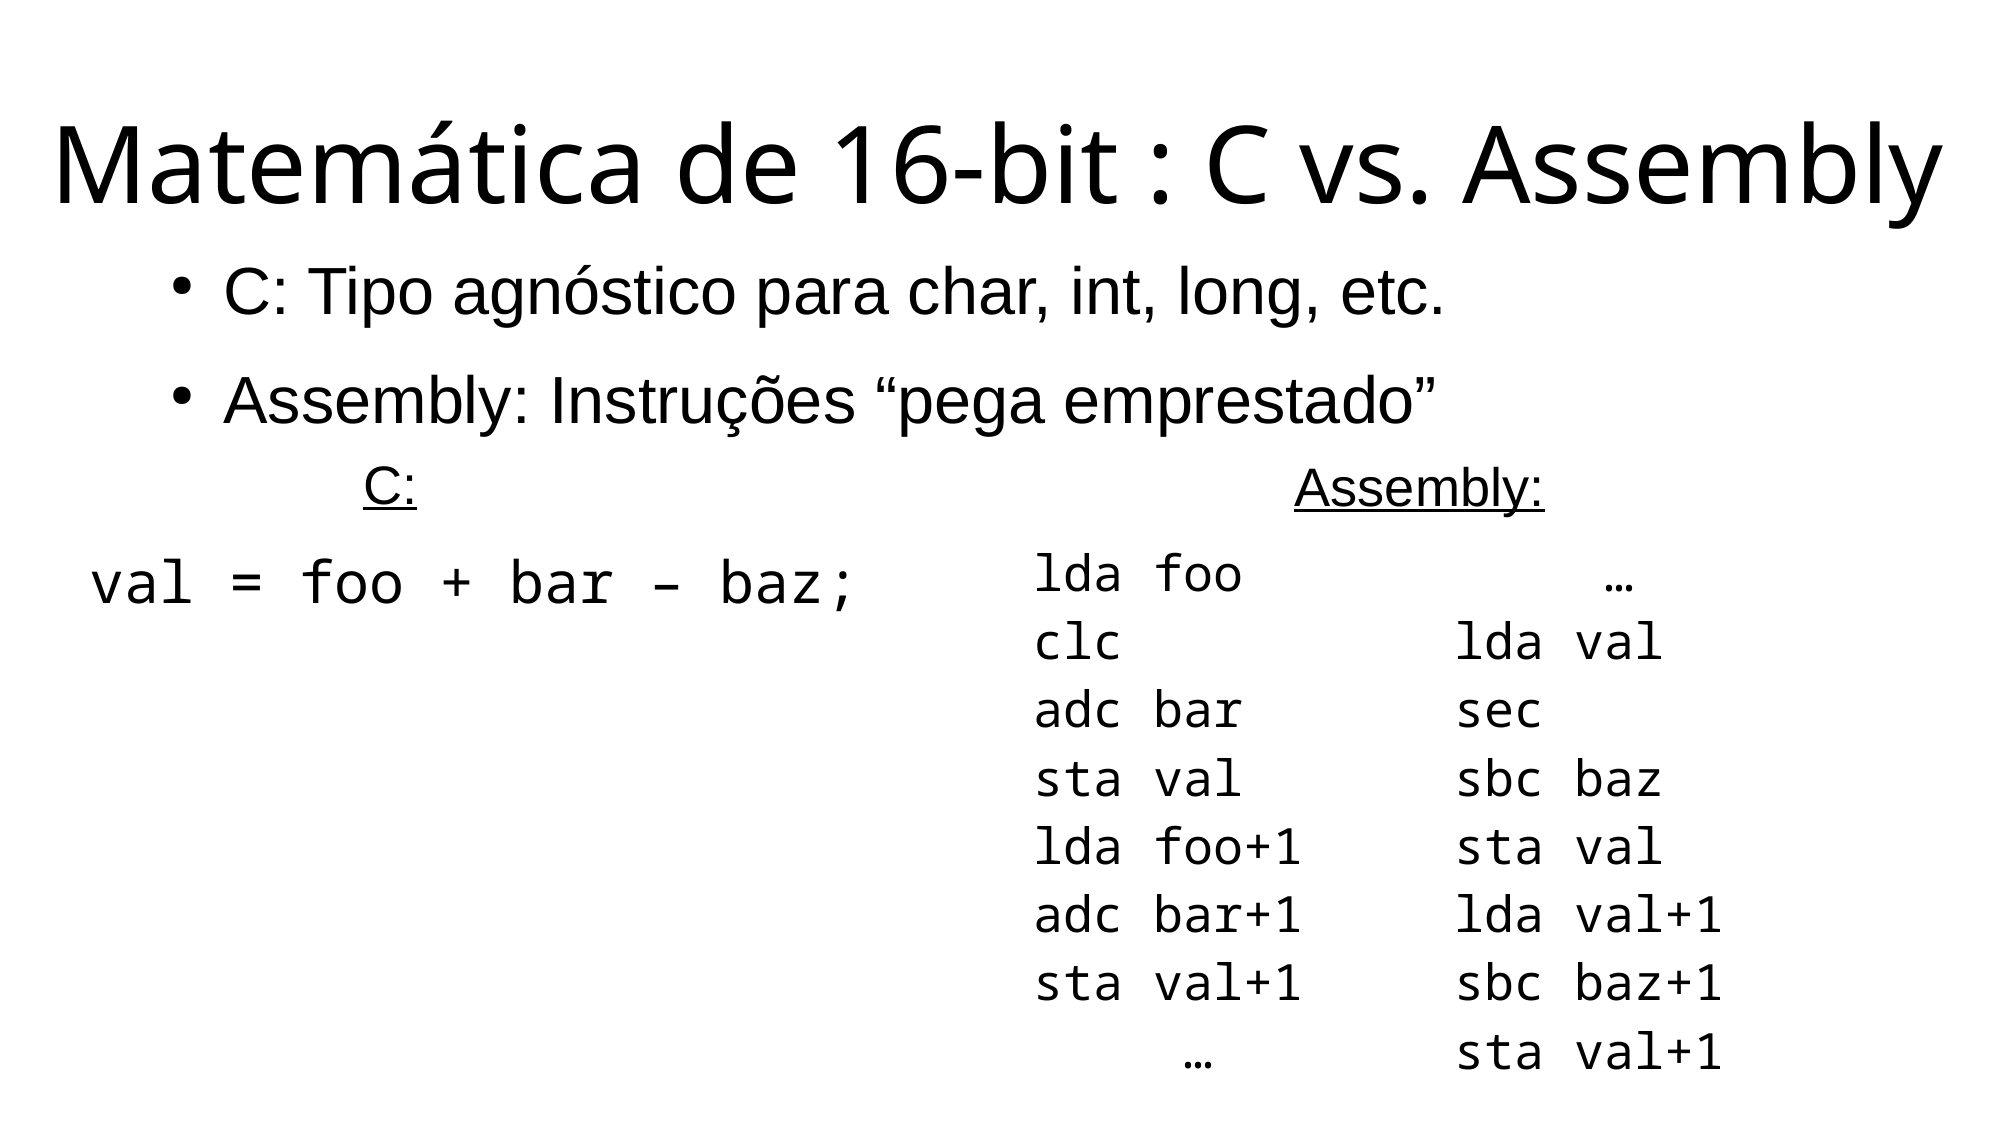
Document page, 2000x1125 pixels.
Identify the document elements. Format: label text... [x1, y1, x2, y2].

title Matemática de 16-bit : C vs. Assembly [30, 59, 1966, 278]
text_box val = foo + bar – baz; [75, 534, 875, 916]
list C: Tipo agnóstico para char, int, long, etc. Assembly: Instruções “pega emprestado” [137, 278, 1862, 466]
text_box … lda val sec sbc baz sta val lda val+1 sbc baz+1 sta val+1 [1440, 530, 1862, 1125]
text_box lda foo clc adc bar sta val lda foo+1 adc bar+1 sta val+1 … [1018, 530, 1440, 1092]
text_box Assembly: [1279, 450, 1561, 526]
text_box C: [348, 447, 629, 524]
